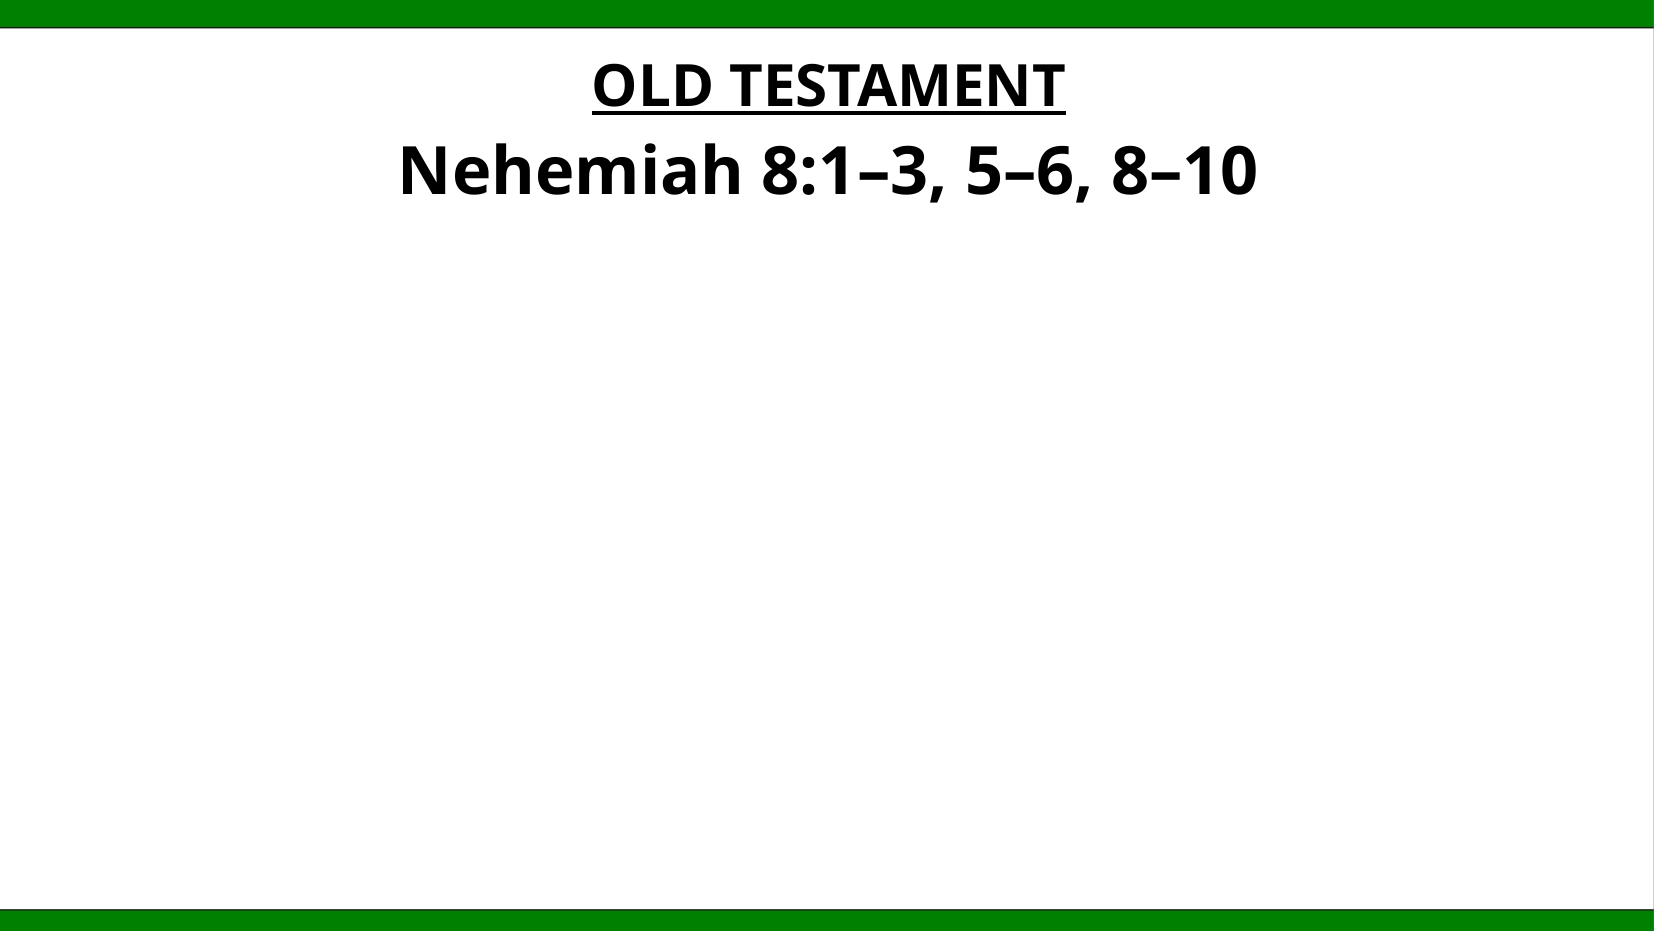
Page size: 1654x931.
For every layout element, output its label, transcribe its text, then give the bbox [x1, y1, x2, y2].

text_box OLD TESTAMENT Nehemiah 8:1–3, 5–6, 8–10 [93, 36, 1564, 226]
picture [0, 0, 1654, 931]
